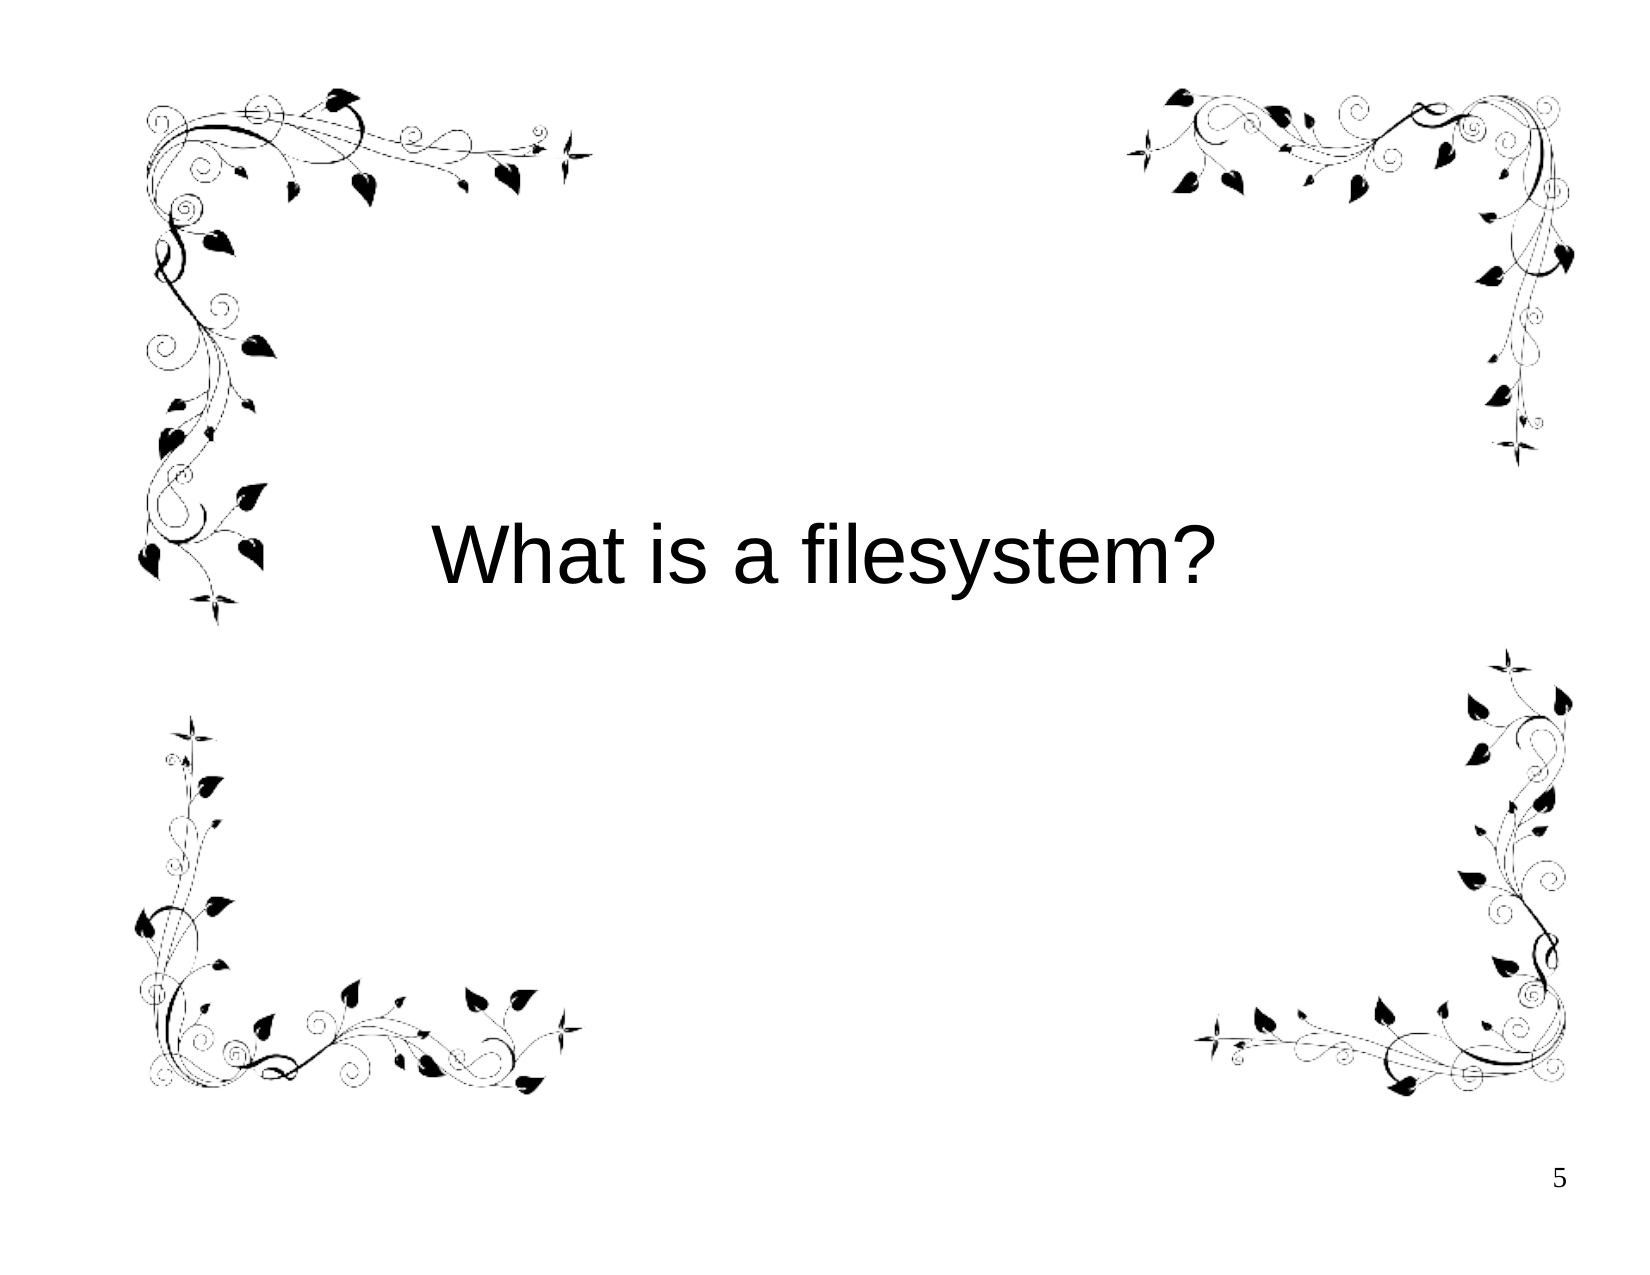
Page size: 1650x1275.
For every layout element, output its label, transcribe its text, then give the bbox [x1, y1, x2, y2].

text_box What is a filesystem? [416, 500, 1234, 628]
picture [128, 80, 1580, 1102]
